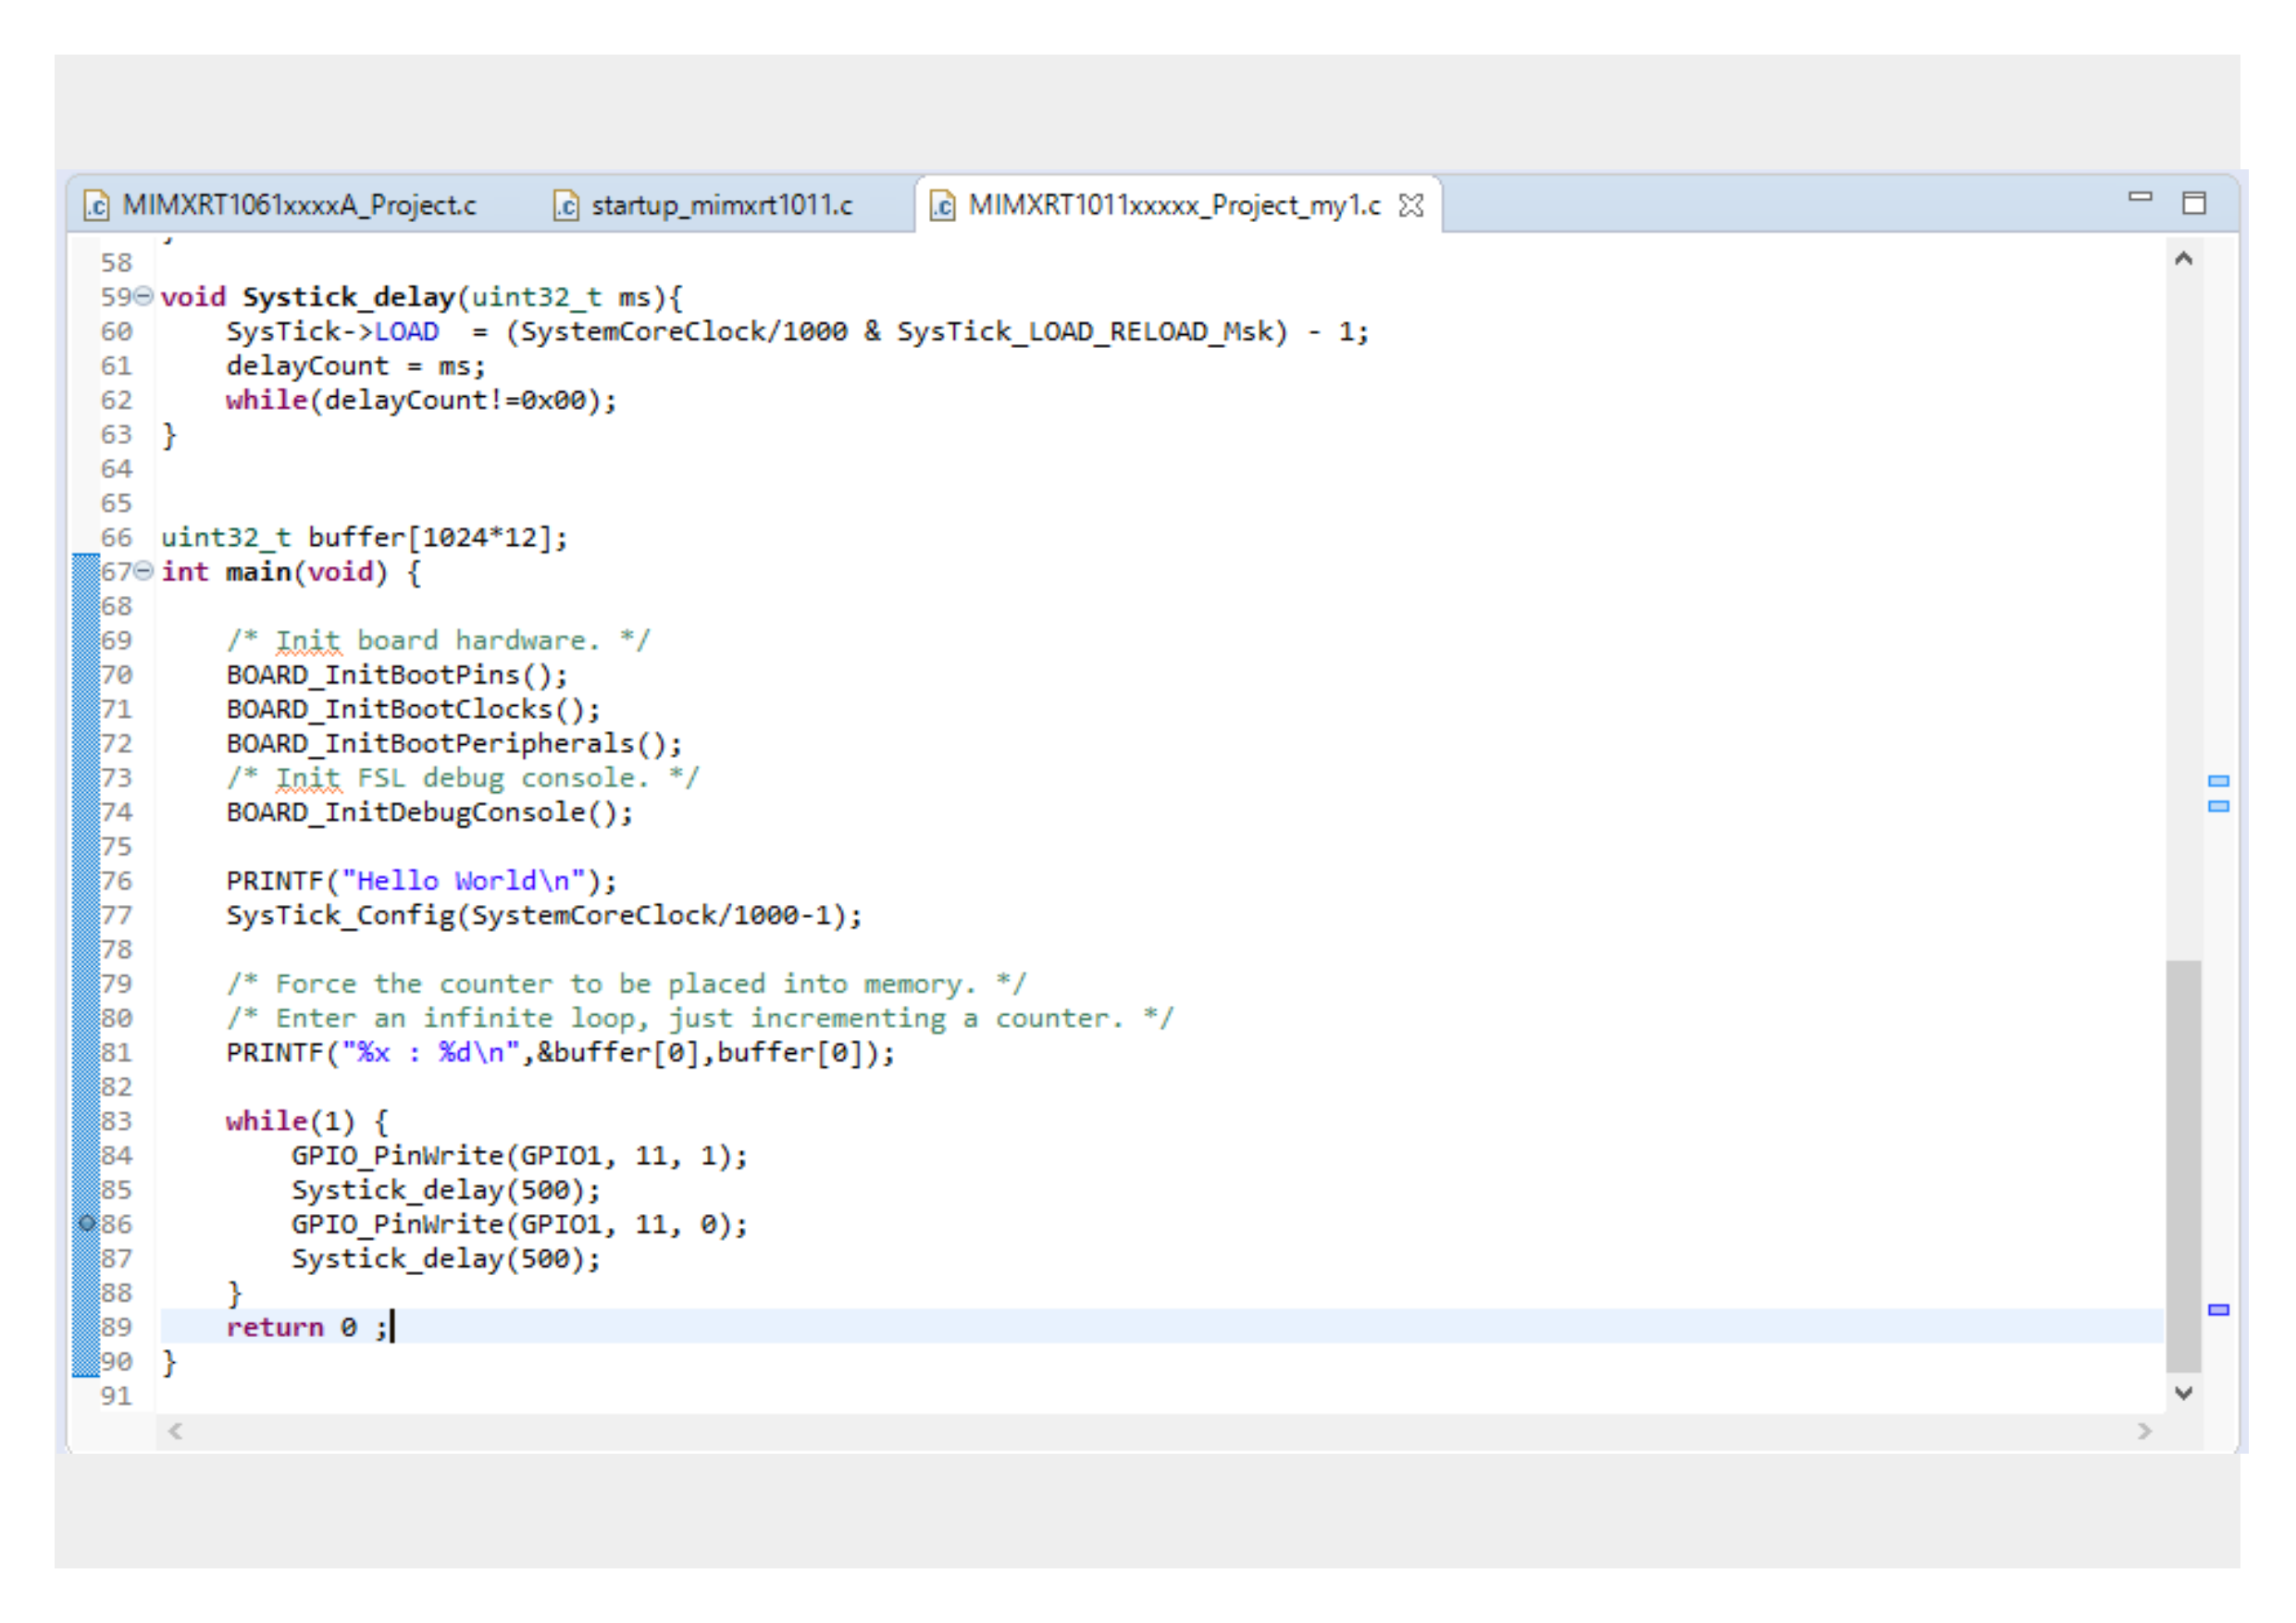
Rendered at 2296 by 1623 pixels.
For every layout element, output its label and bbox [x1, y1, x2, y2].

picture [56, 169, 2249, 1454]
